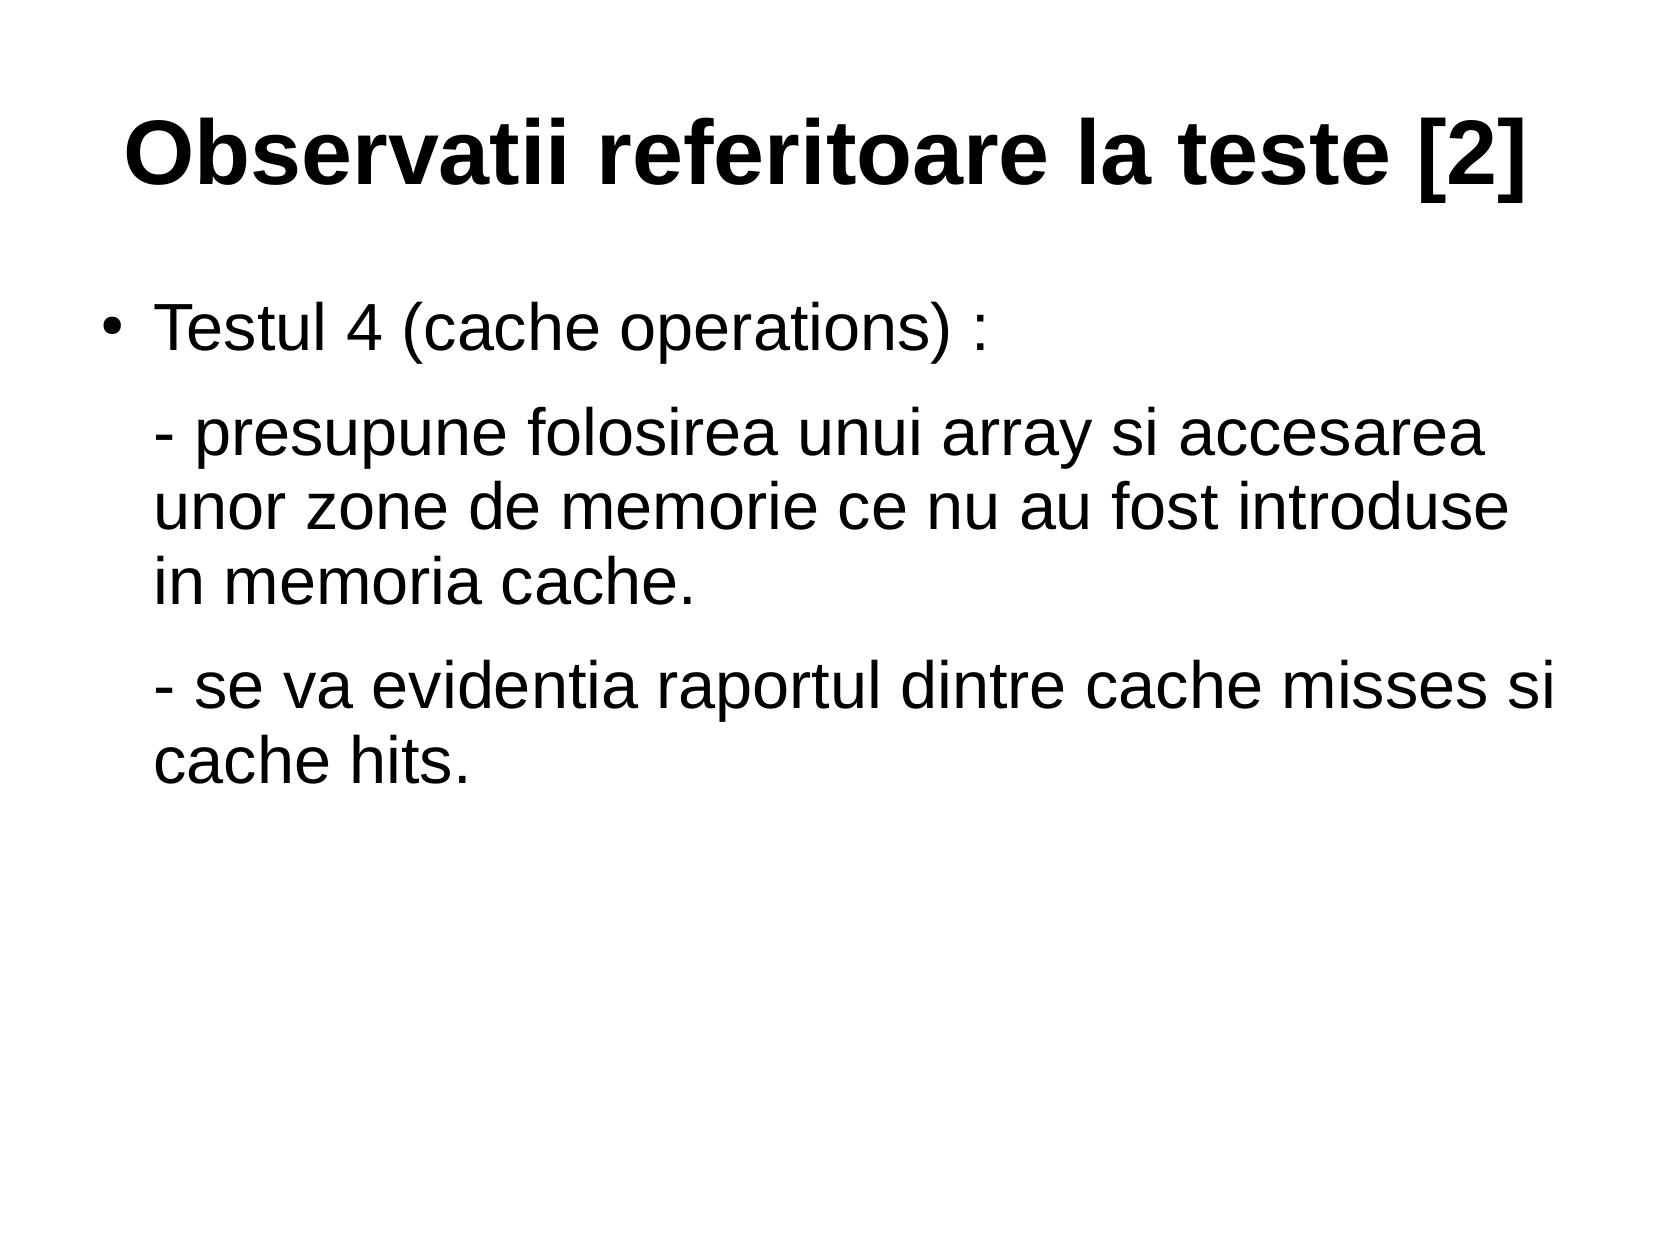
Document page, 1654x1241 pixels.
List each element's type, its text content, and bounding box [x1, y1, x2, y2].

list Testul 4 (cache operations) : - presupune folosirea unui array si accesarea unor zone de memorie ce nu au fost introduse in memoria cache. - se va evidentia raportul dintre cache misses si cache hits. [82, 290, 1571, 1010]
title Observatii referitoare la teste [2] [82, 49, 1571, 257]
